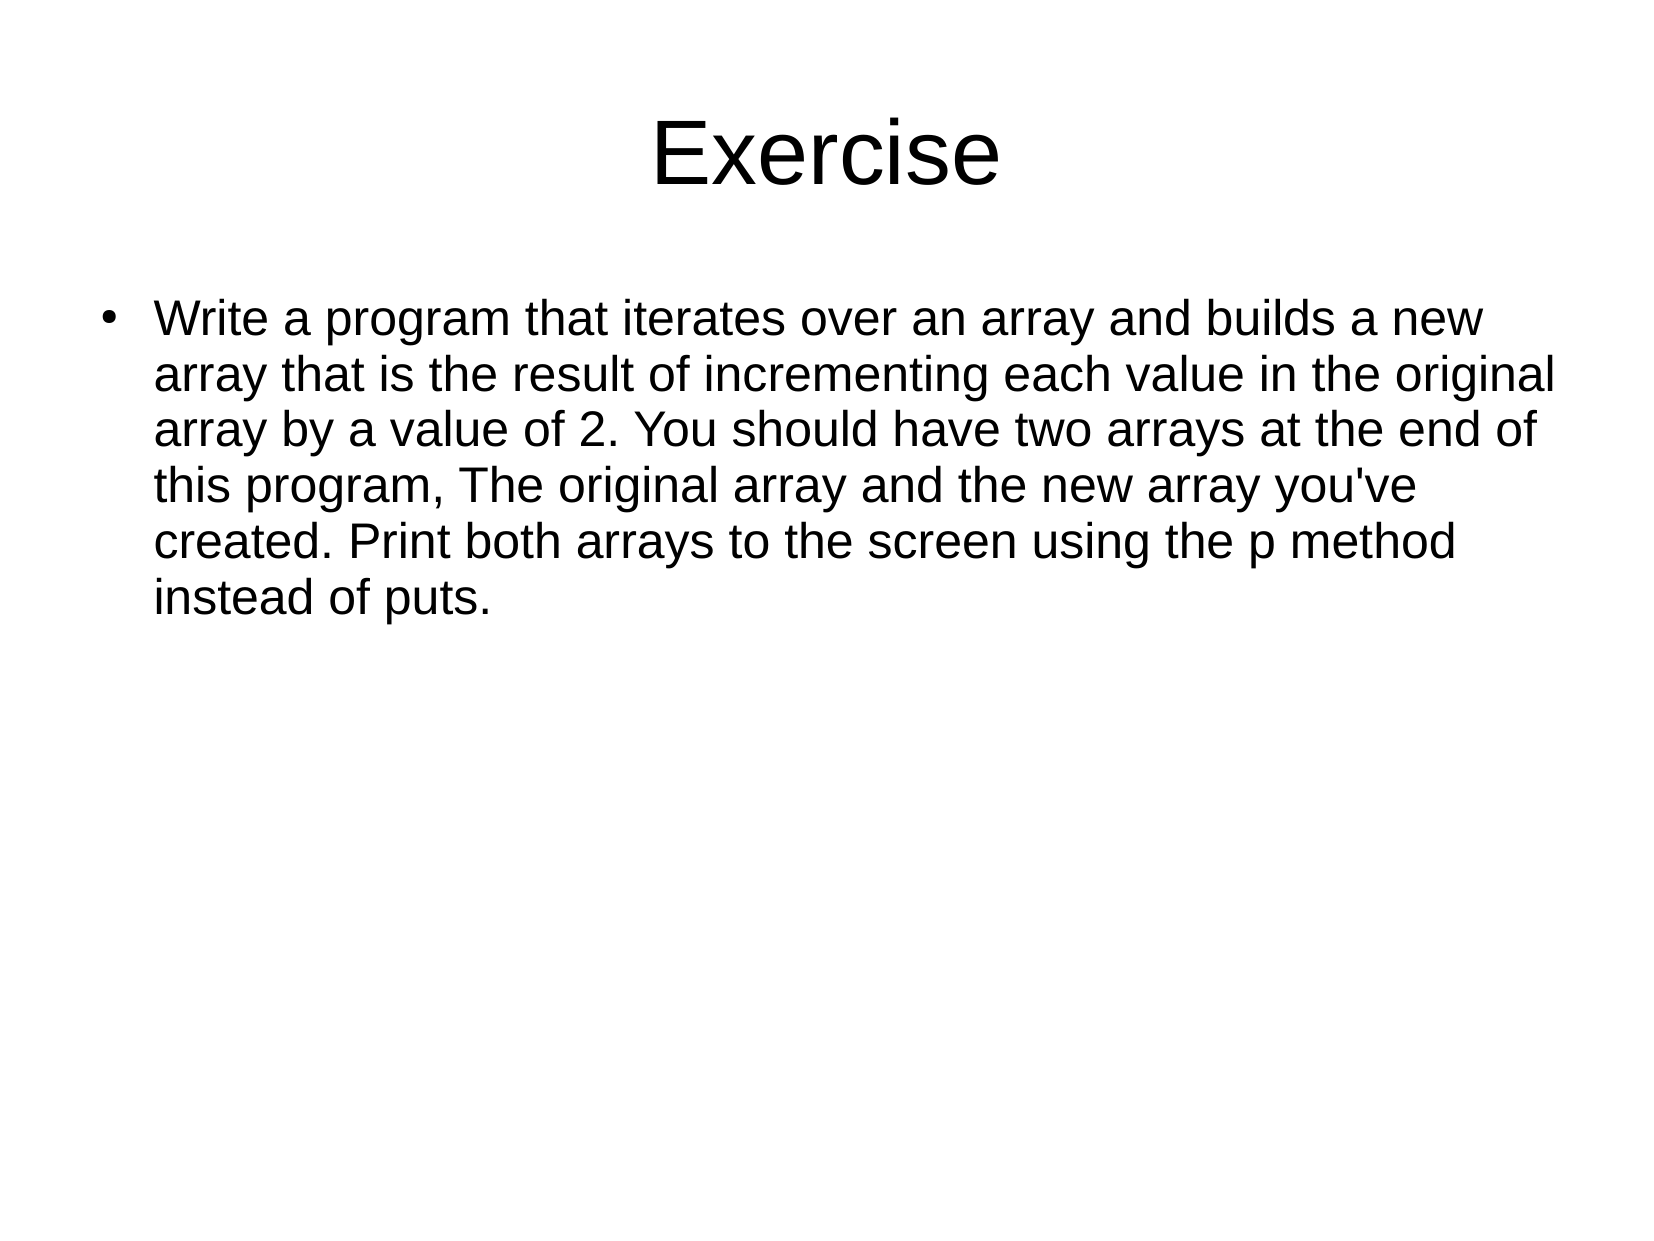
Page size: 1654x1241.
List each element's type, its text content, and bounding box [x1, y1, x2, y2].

list Write a program that iterates over an array and builds a new array that is the result of incrementing each value in the original array by a value of 2. You should have two arrays at the end of this program, The original array and the new array you've created. Print both arrays to the screen using the p method instead of puts. [82, 290, 1571, 1010]
title Exercise [82, 49, 1571, 257]
